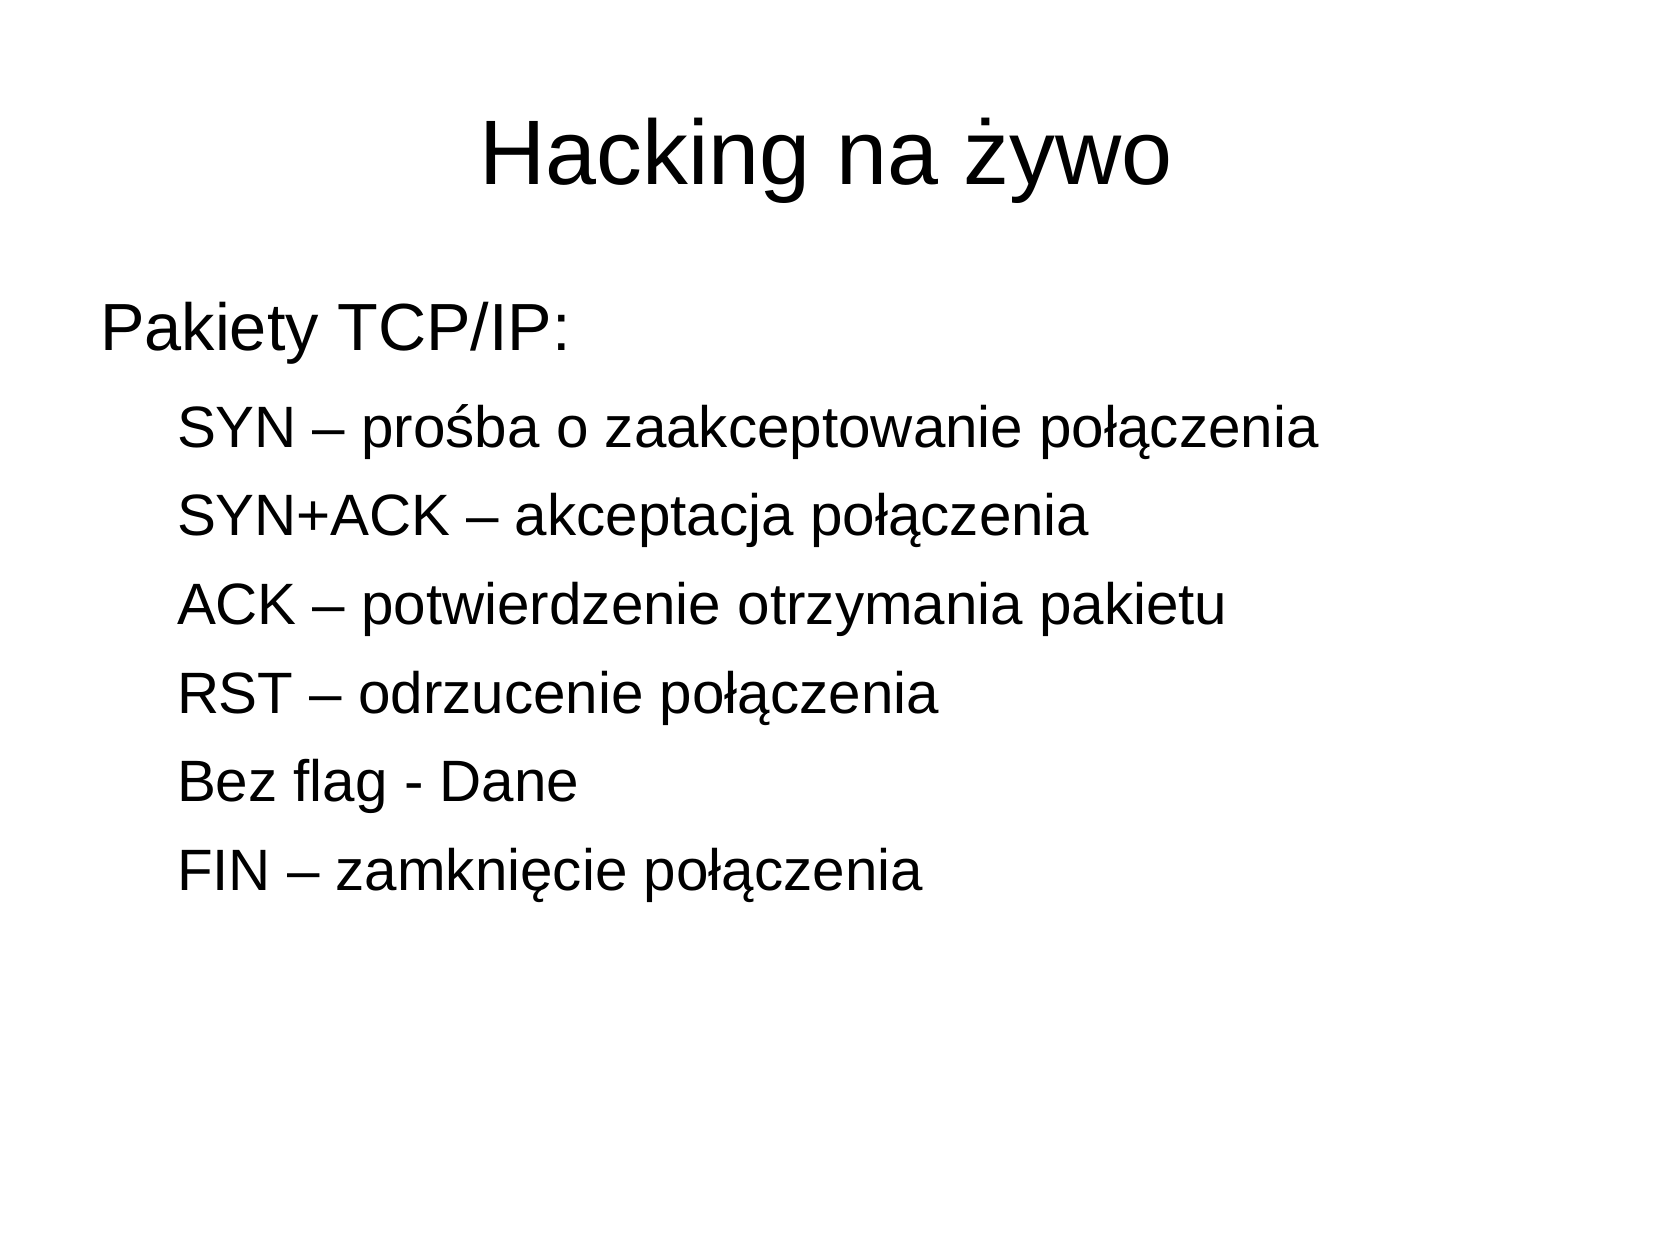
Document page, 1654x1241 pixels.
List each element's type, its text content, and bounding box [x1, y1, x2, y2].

title Hacking na żywo [82, 56, 1571, 250]
list Pakiety TCP/IP: SYN – prośba o zaakceptowanie połączenia SYN+ACK – akceptacja połączenia ACK – potwierdzenie otrzymania pakietu RST – odrzucenie połączenia Bez flag - Dane FIN – zamknięcie połączenia [82, 290, 1571, 1094]
